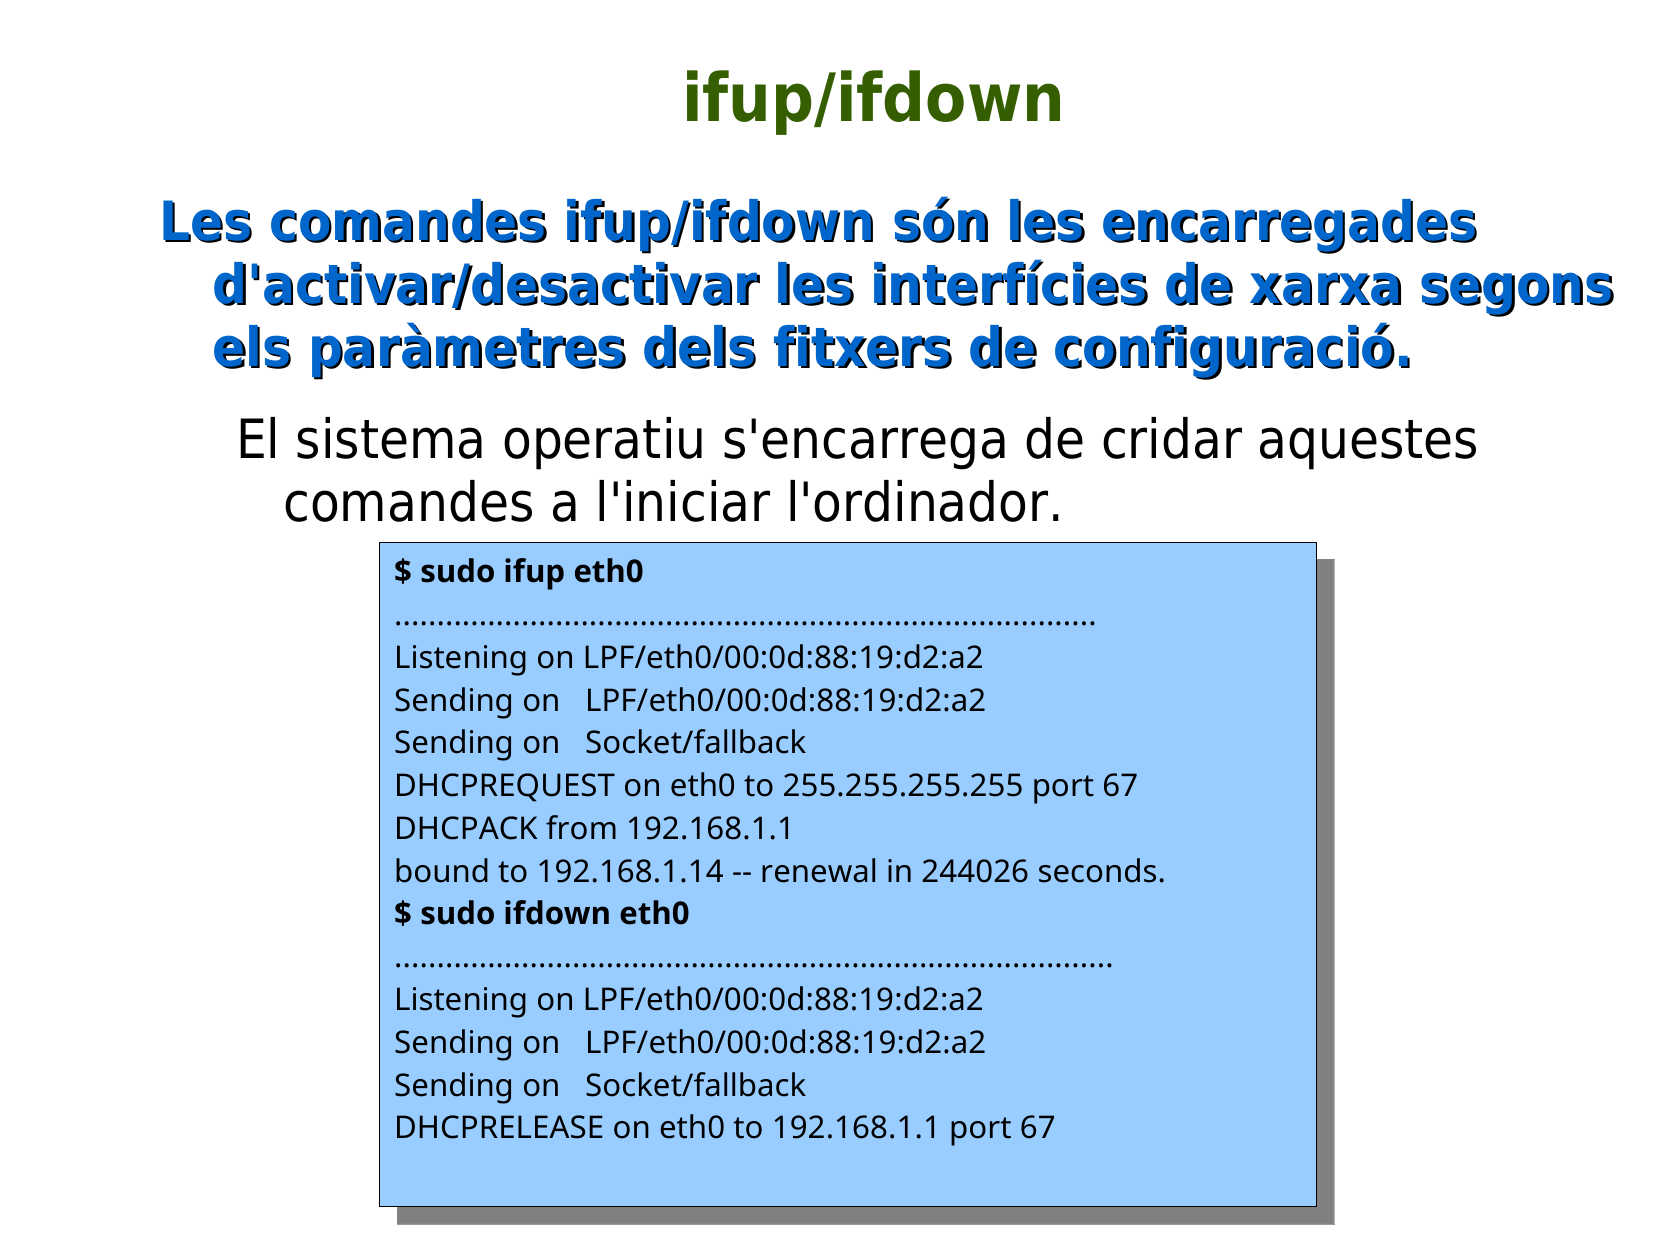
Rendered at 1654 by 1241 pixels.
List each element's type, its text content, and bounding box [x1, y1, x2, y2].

text_box $ sudo ifup eth0 ................................................................................... Listening on LPF/eth0/00:0d:88:19:d2:a2 Sending on LPF/eth0/00:0d:88:19:d2:a2 Sending on Socket/fallback DHCPREQUEST on eth0 to 255.255.255.255 port 67 DHCPACK from 192.168.1.1 bound to 192.168.1.14 -- renewal in 244026 seconds. $ sudo ifdown eth0 ..................................................................................... Listening on LPF/eth0/00:0d:88:19:d2:a2 Sending on LPF/eth0/00:0d:88:19:d2:a2 Sending on Socket/fallback DHCPRELEASE on eth0 to 192.168.1.1 port 67 [379, 542, 1317, 1058]
title ifup/ifdown [129, 49, 1619, 148]
list Les comandes ifup/ifdown són les encarregades d'activar/desactivar les interfícies de xarxa segons els paràmetres dels fitxers de configuració. El sistema operatiu s'encarrega de cridar aquestes comandes a l'iniciar l'ordinador. [141, 189, 1630, 1040]
